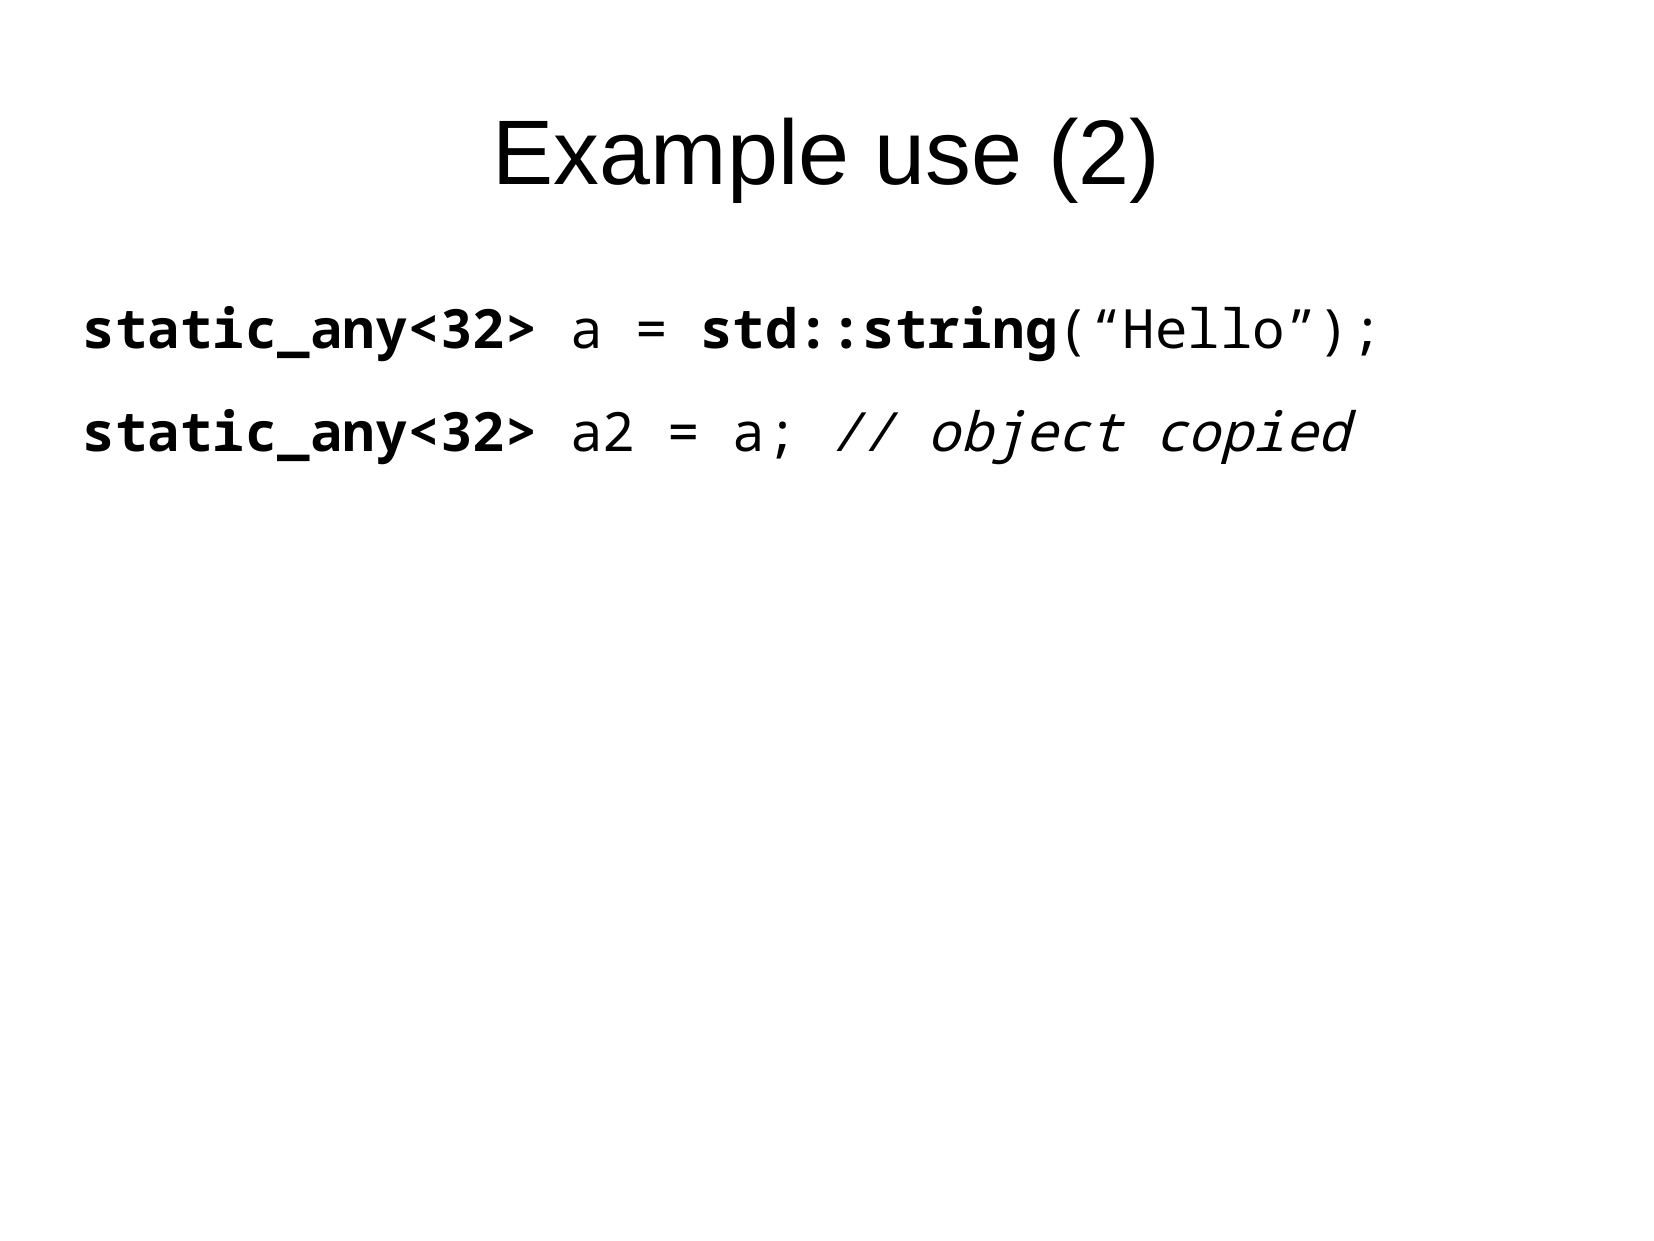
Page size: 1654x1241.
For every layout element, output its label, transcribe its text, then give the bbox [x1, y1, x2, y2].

list static_any<32> a = std::string(“Hello”); static_any<32> a2 = a; // object copied [82, 290, 1571, 1010]
title Example use (2) [82, 49, 1571, 257]
